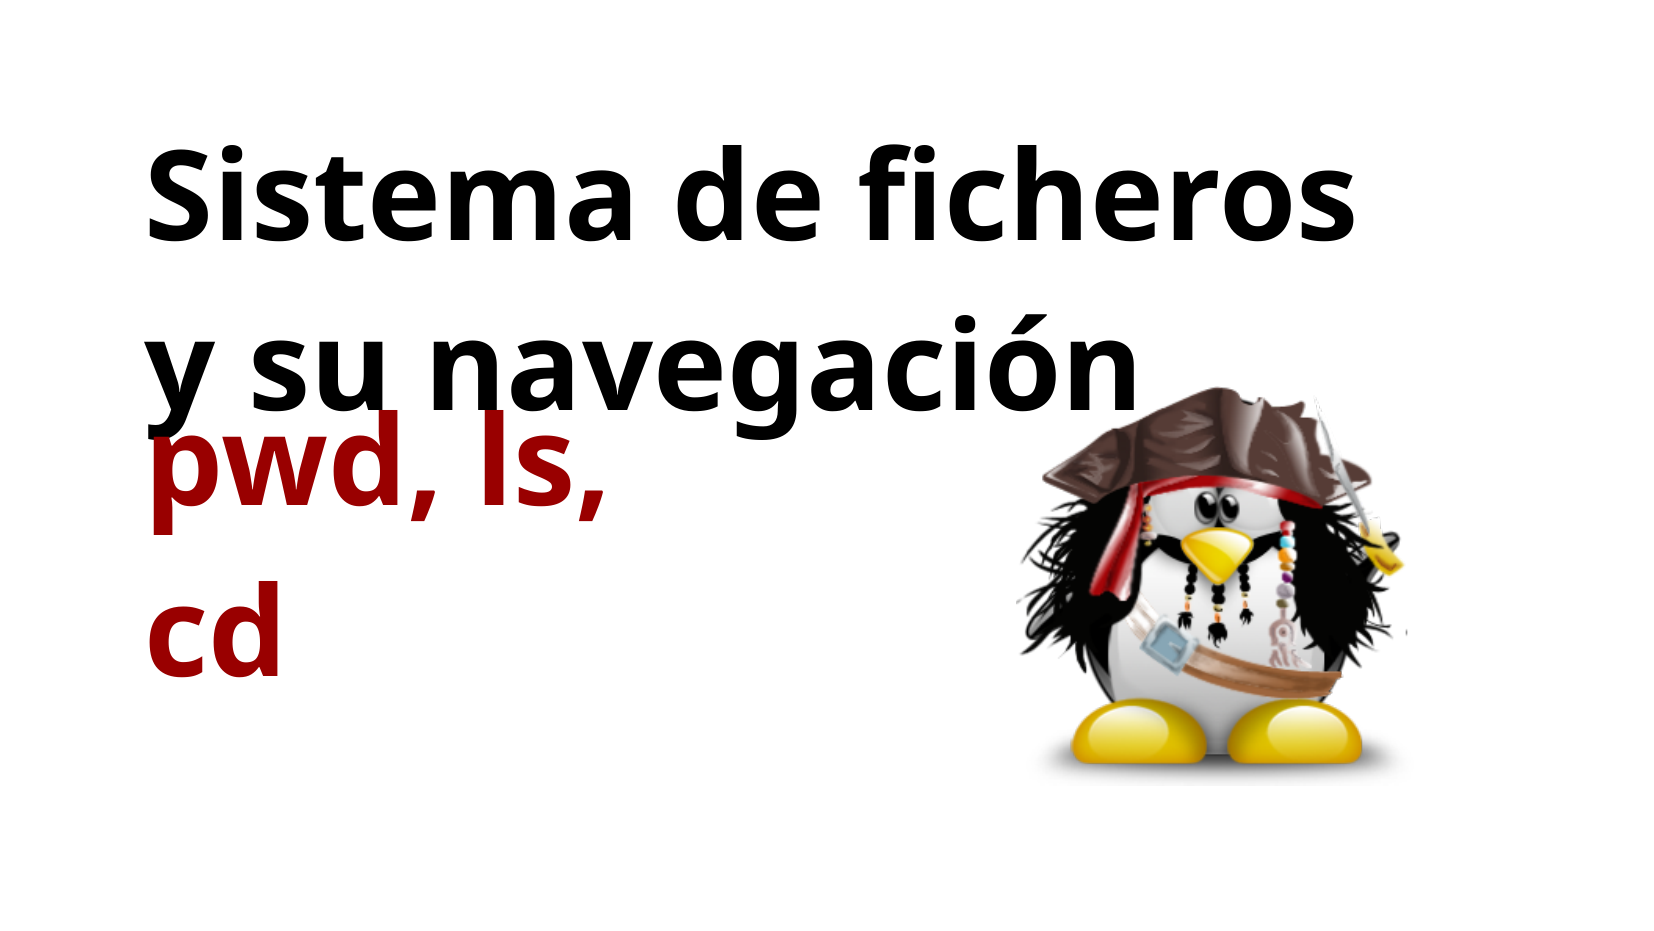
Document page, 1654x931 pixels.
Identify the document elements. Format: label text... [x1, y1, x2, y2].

text_box Sistema de ficheros y su navegación [129, 99, 1385, 365]
picture [1016, 385, 1417, 786]
text_box pwd, ls, cd [129, 364, 753, 519]
